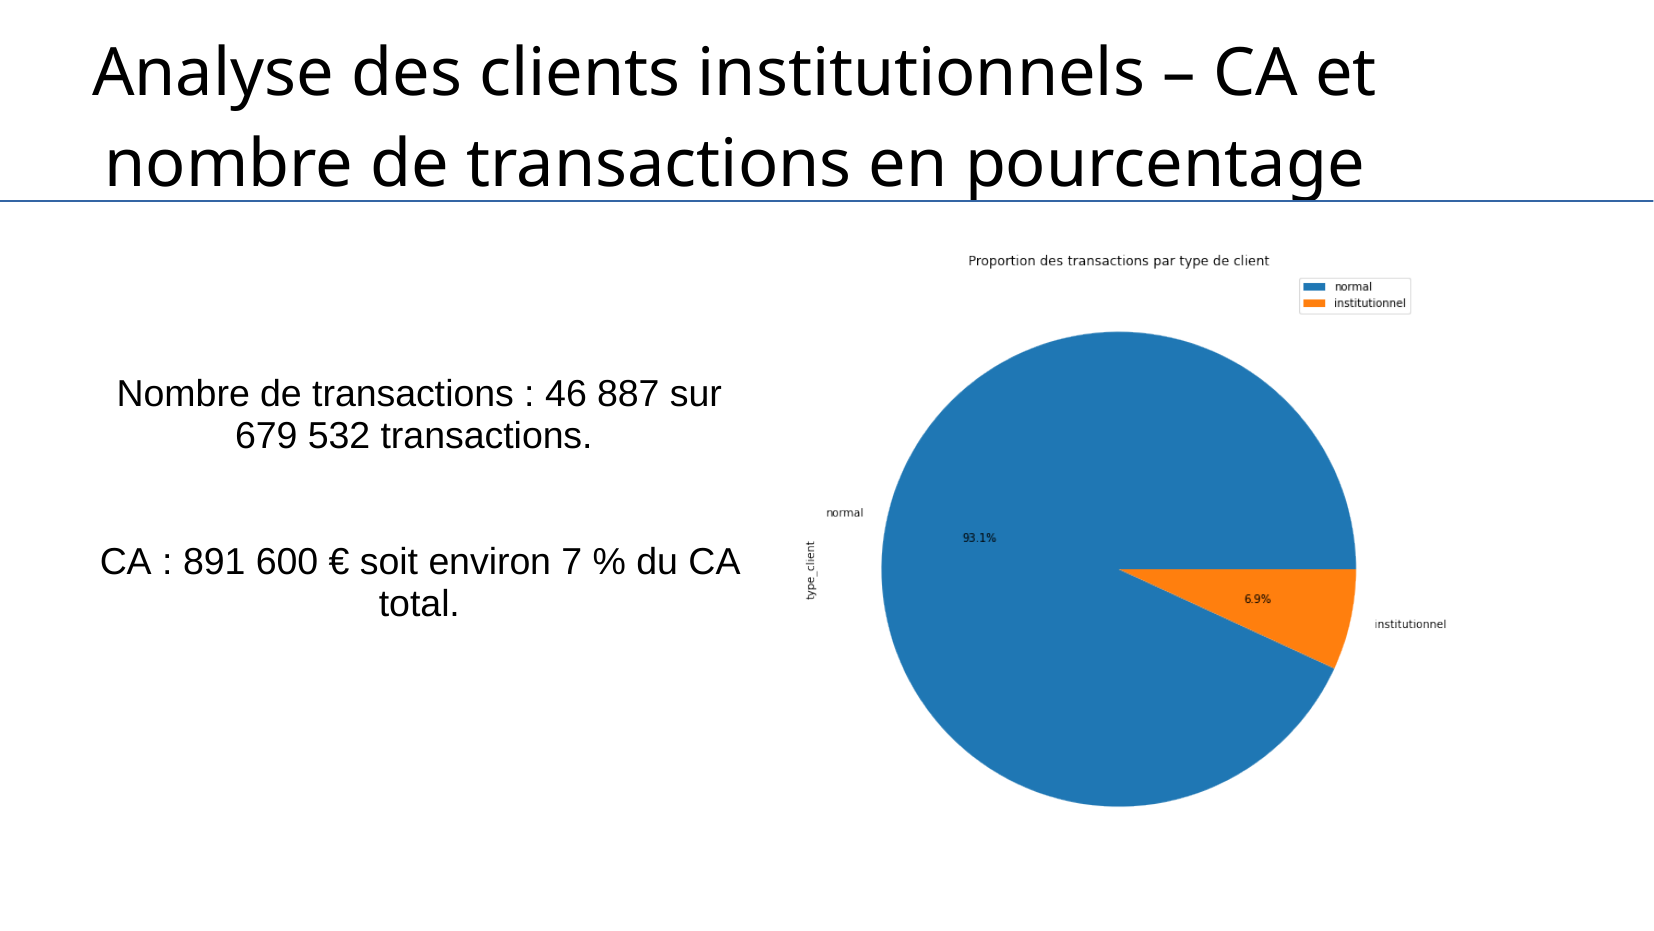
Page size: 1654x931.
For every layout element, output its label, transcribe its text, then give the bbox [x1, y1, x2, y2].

picture [798, 247, 1453, 875]
title Analyse des clients institutionnels – CA et nombre de transactions en pourcentage [0, 37, 1489, 193]
text_box Nombre de transactions : 46 887 sur 679 532 transactions. CA : 891 600 € soit environ 7 % du CA total. [70, 259, 768, 779]
